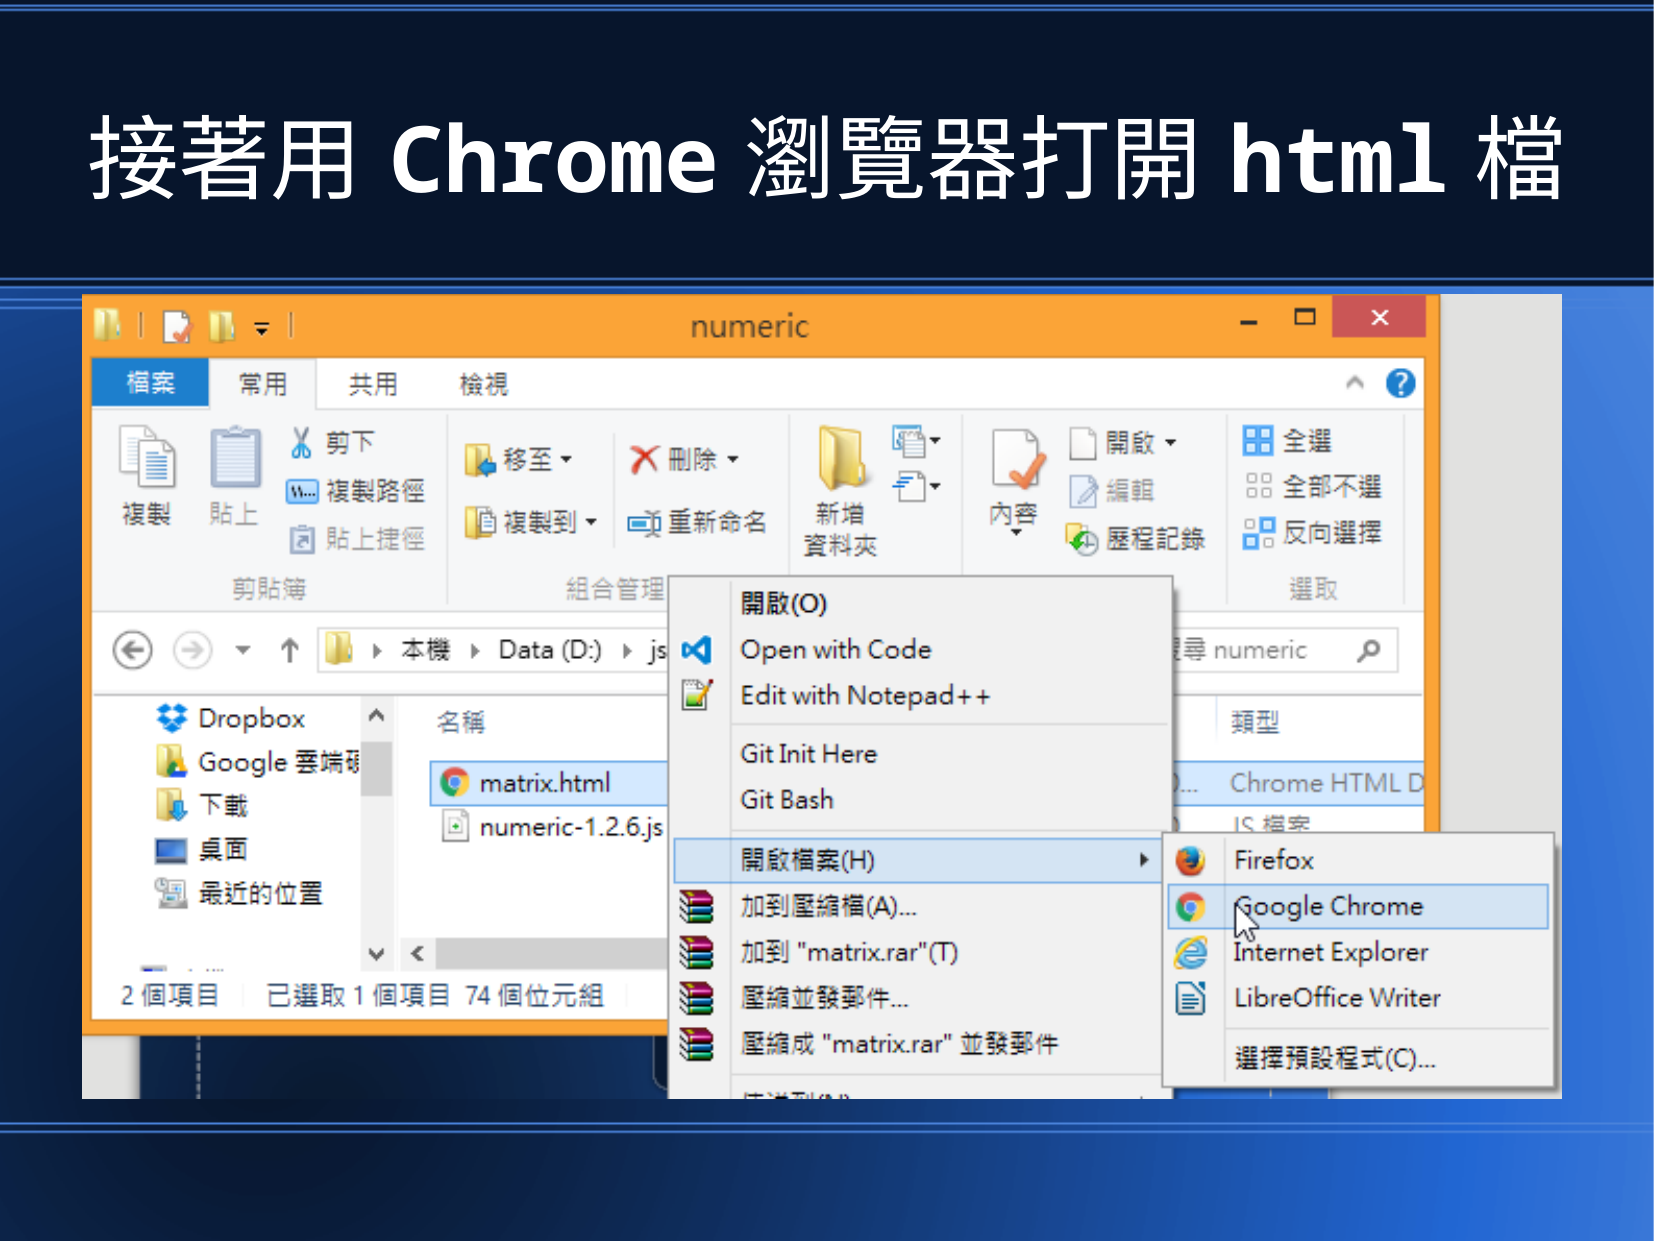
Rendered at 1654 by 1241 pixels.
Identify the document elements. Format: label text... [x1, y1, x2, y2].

picture [0, 0, 1654, 1241]
title 接著用Chrome瀏覽器打開html檔 [82, 49, 1571, 257]
